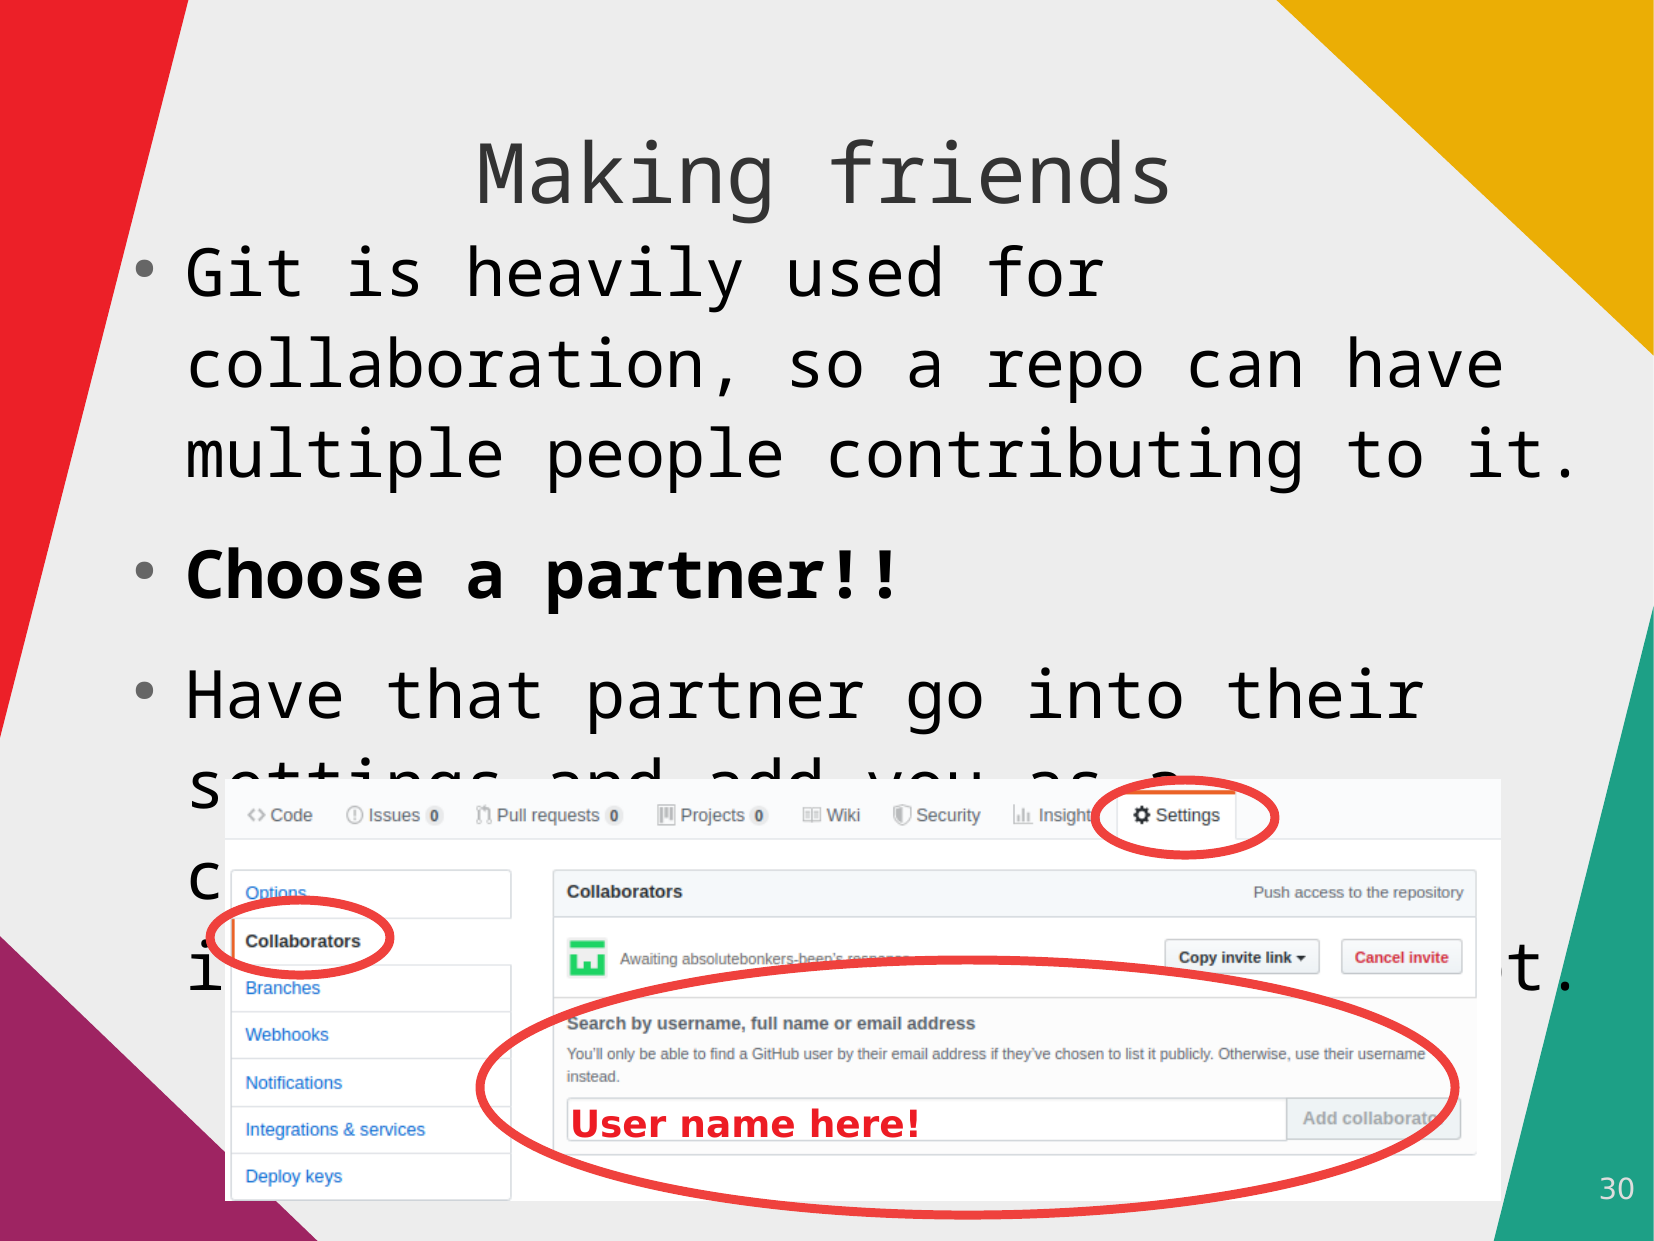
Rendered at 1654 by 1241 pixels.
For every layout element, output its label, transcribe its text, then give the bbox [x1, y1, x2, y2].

list Git is heavily used for collaboration, so a repo can have multiple people contributing to it. Choose a partner!! Have that partner go into their settings and add you as a collaborator. You should get an invitation in your email to accept. [114, 225, 1606, 1061]
picture [225, 905, 385, 970]
text_box User name here! [555, 1095, 1096, 1154]
picture [485, 965, 1450, 1201]
picture [225, 779, 1501, 1201]
picture [1100, 785, 1270, 850]
title Making friends [114, 73, 1539, 225]
